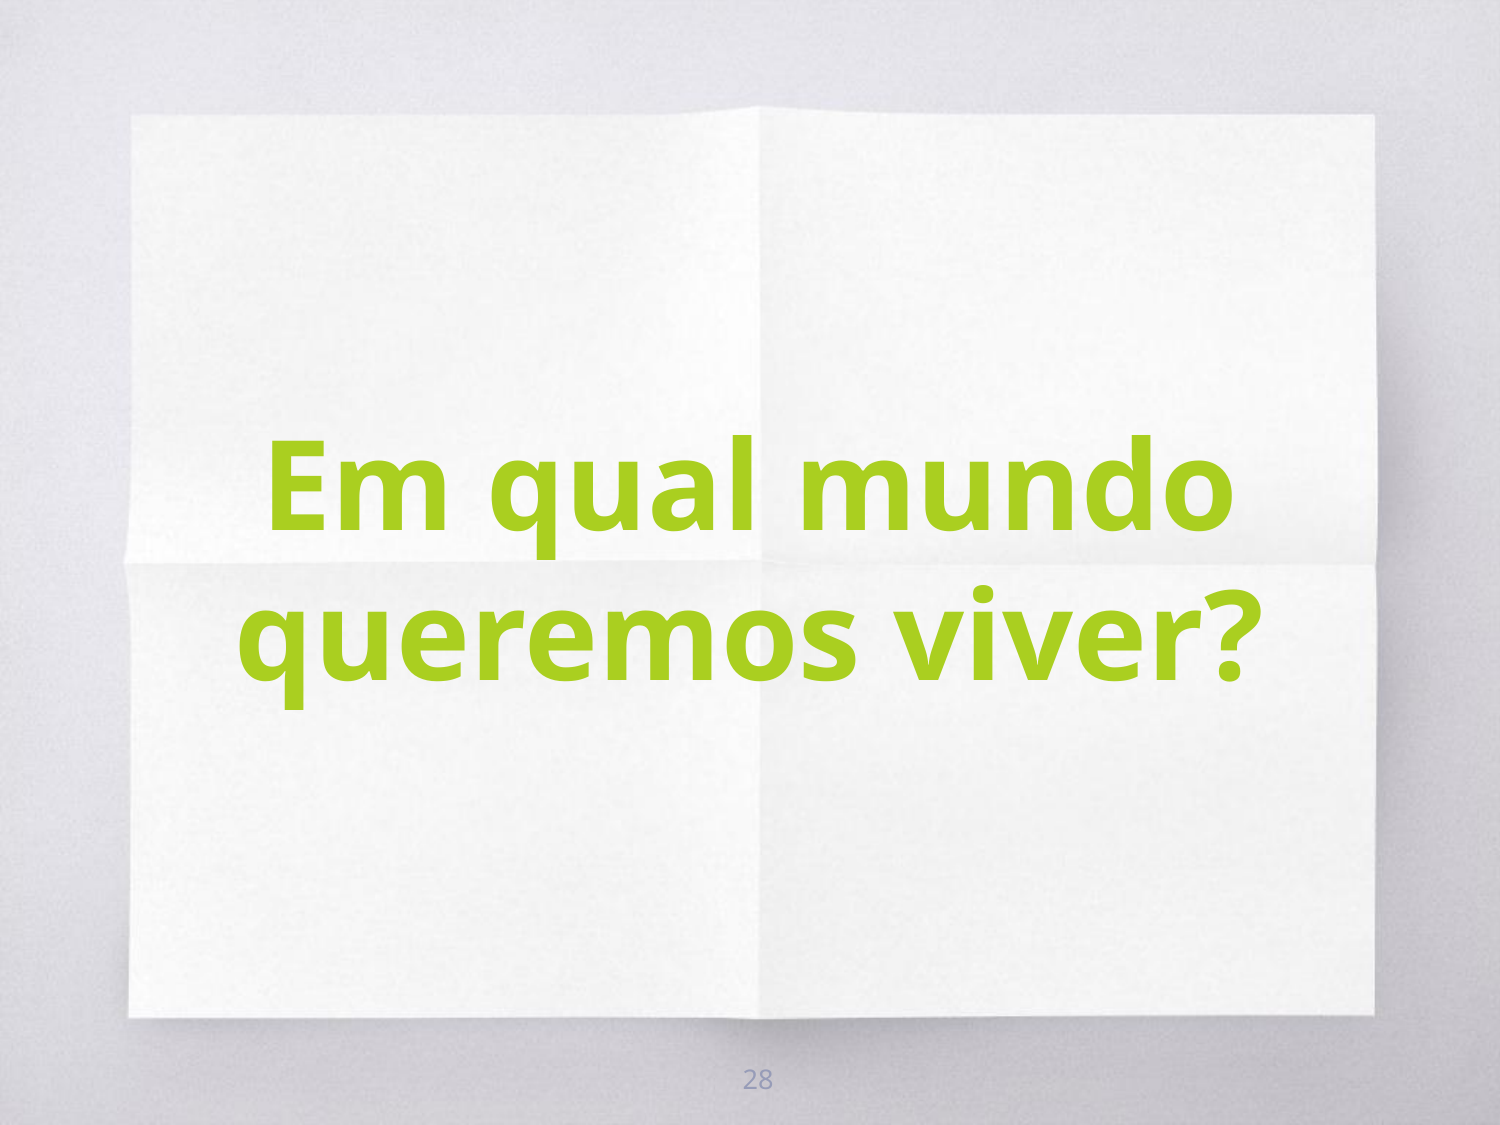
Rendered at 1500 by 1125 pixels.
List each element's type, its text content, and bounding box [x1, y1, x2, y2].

picture [0, 0, 1500, 1125]
title Em qual mundo queremos viver? [112, 404, 1388, 721]
slide_number <number> [713, 1047, 804, 1113]
